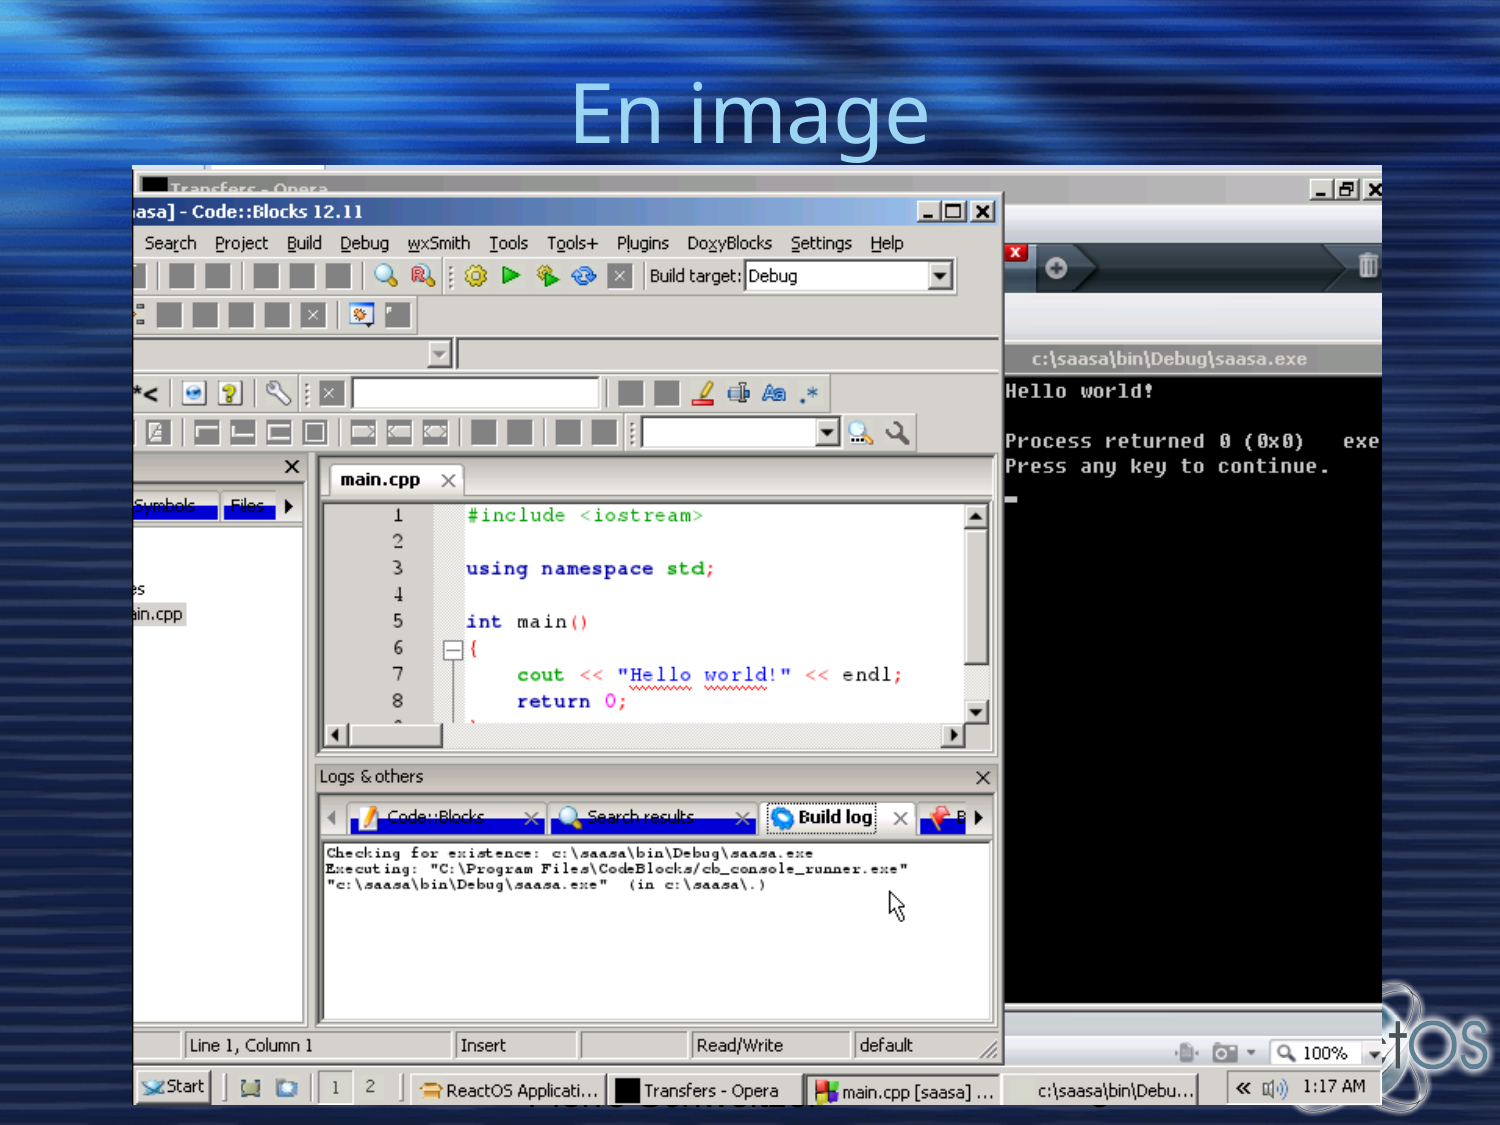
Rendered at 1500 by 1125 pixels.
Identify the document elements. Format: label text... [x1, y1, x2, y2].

picture [0, 0, 1500, 1125]
title En image [75, 45, 1426, 176]
